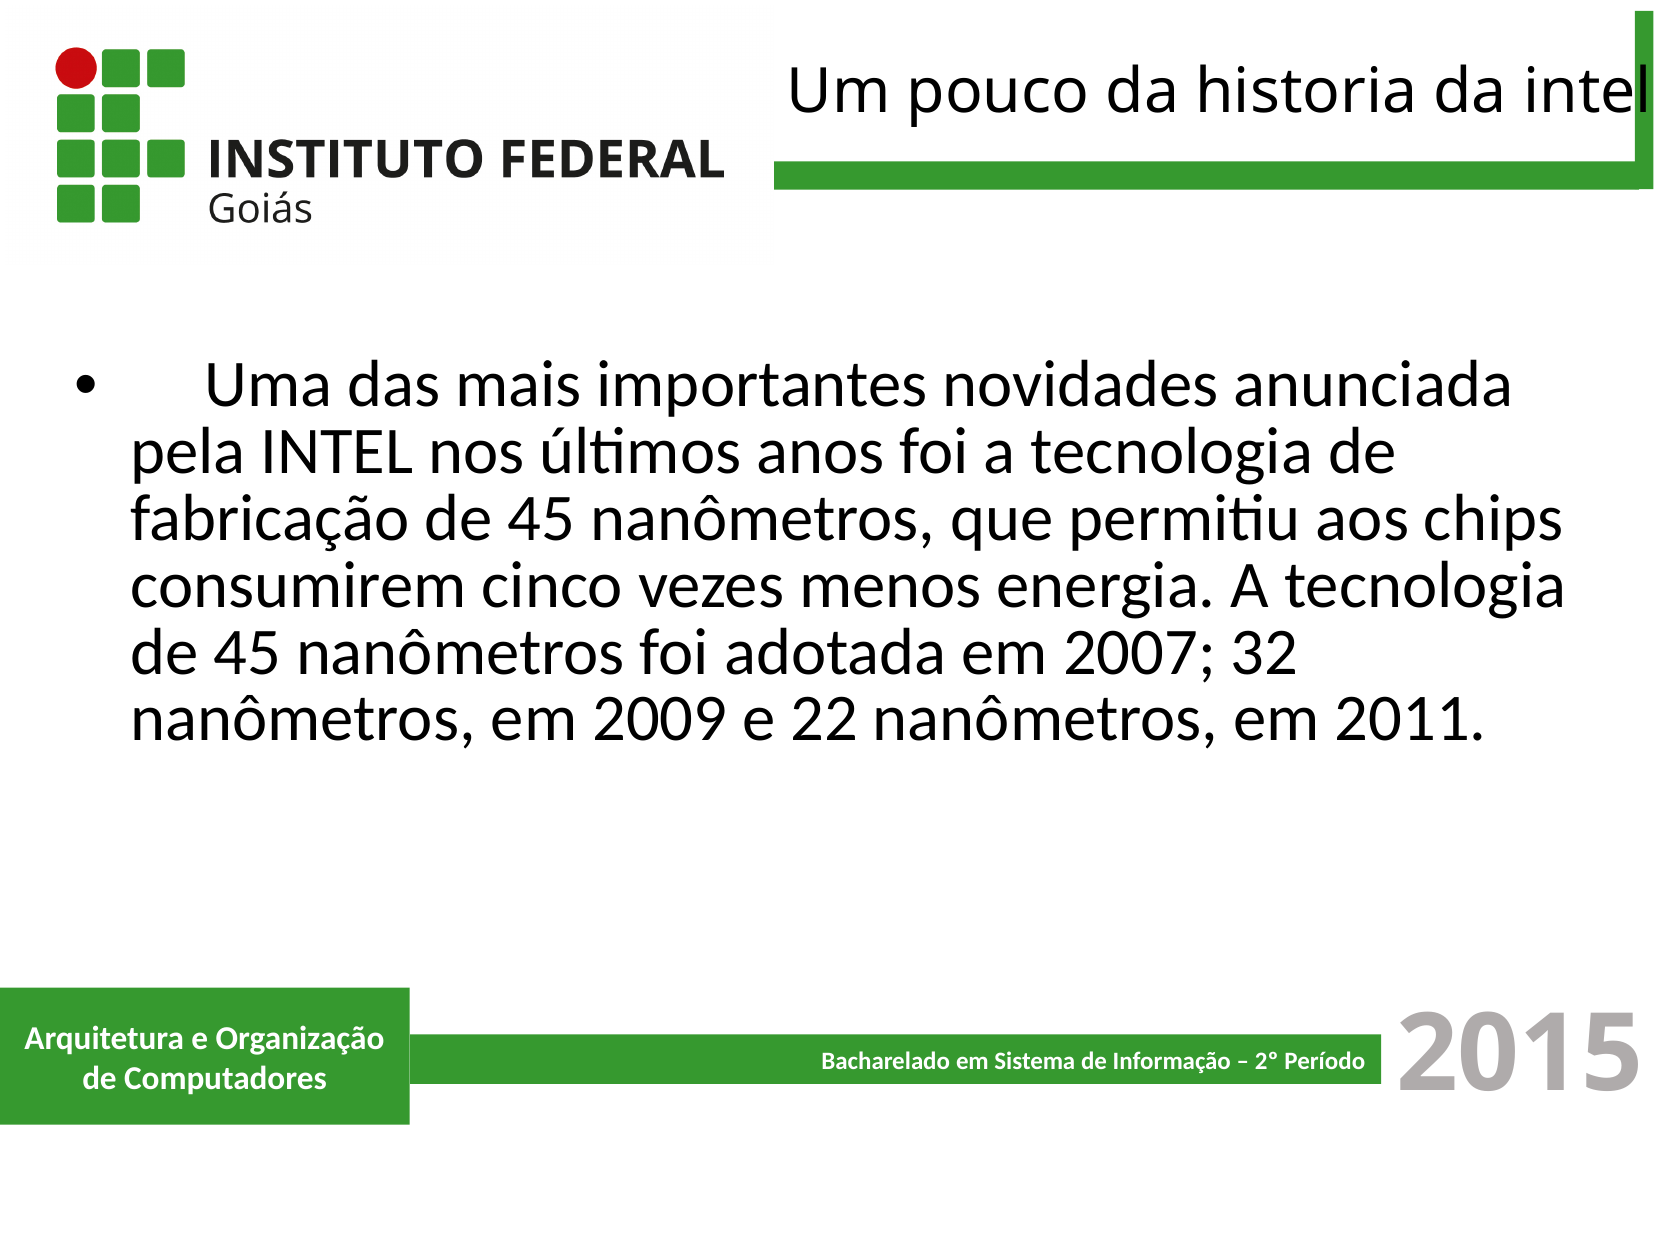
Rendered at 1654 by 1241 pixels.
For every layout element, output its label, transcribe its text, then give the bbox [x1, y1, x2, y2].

text_box [774, 10, 1654, 190]
text_box Bacharelado em Sistema de Informação – 2º Período [410, 1034, 1382, 1084]
text_box Um pouco da historia da intel [844, 42, 1595, 138]
picture [5, 5, 774, 265]
text_box 2015 [1381, 975, 1648, 1125]
text_box Arquitetura e Organização de Computadores [0, 987, 410, 1125]
text_box • Uma das mais importantes novidades anunciada pela INTEL nos últimos anos foi a tecnologia de fabricação de 45 nanômetros, que permitiu aos chips consumirem cinco vezes menos energia. A tecnologia de 45 nanômetros foi adotada em 2007; 32 nanômetros, em 2009 e 22 nanômetros, em 2011. [59, 264, 1615, 940]
